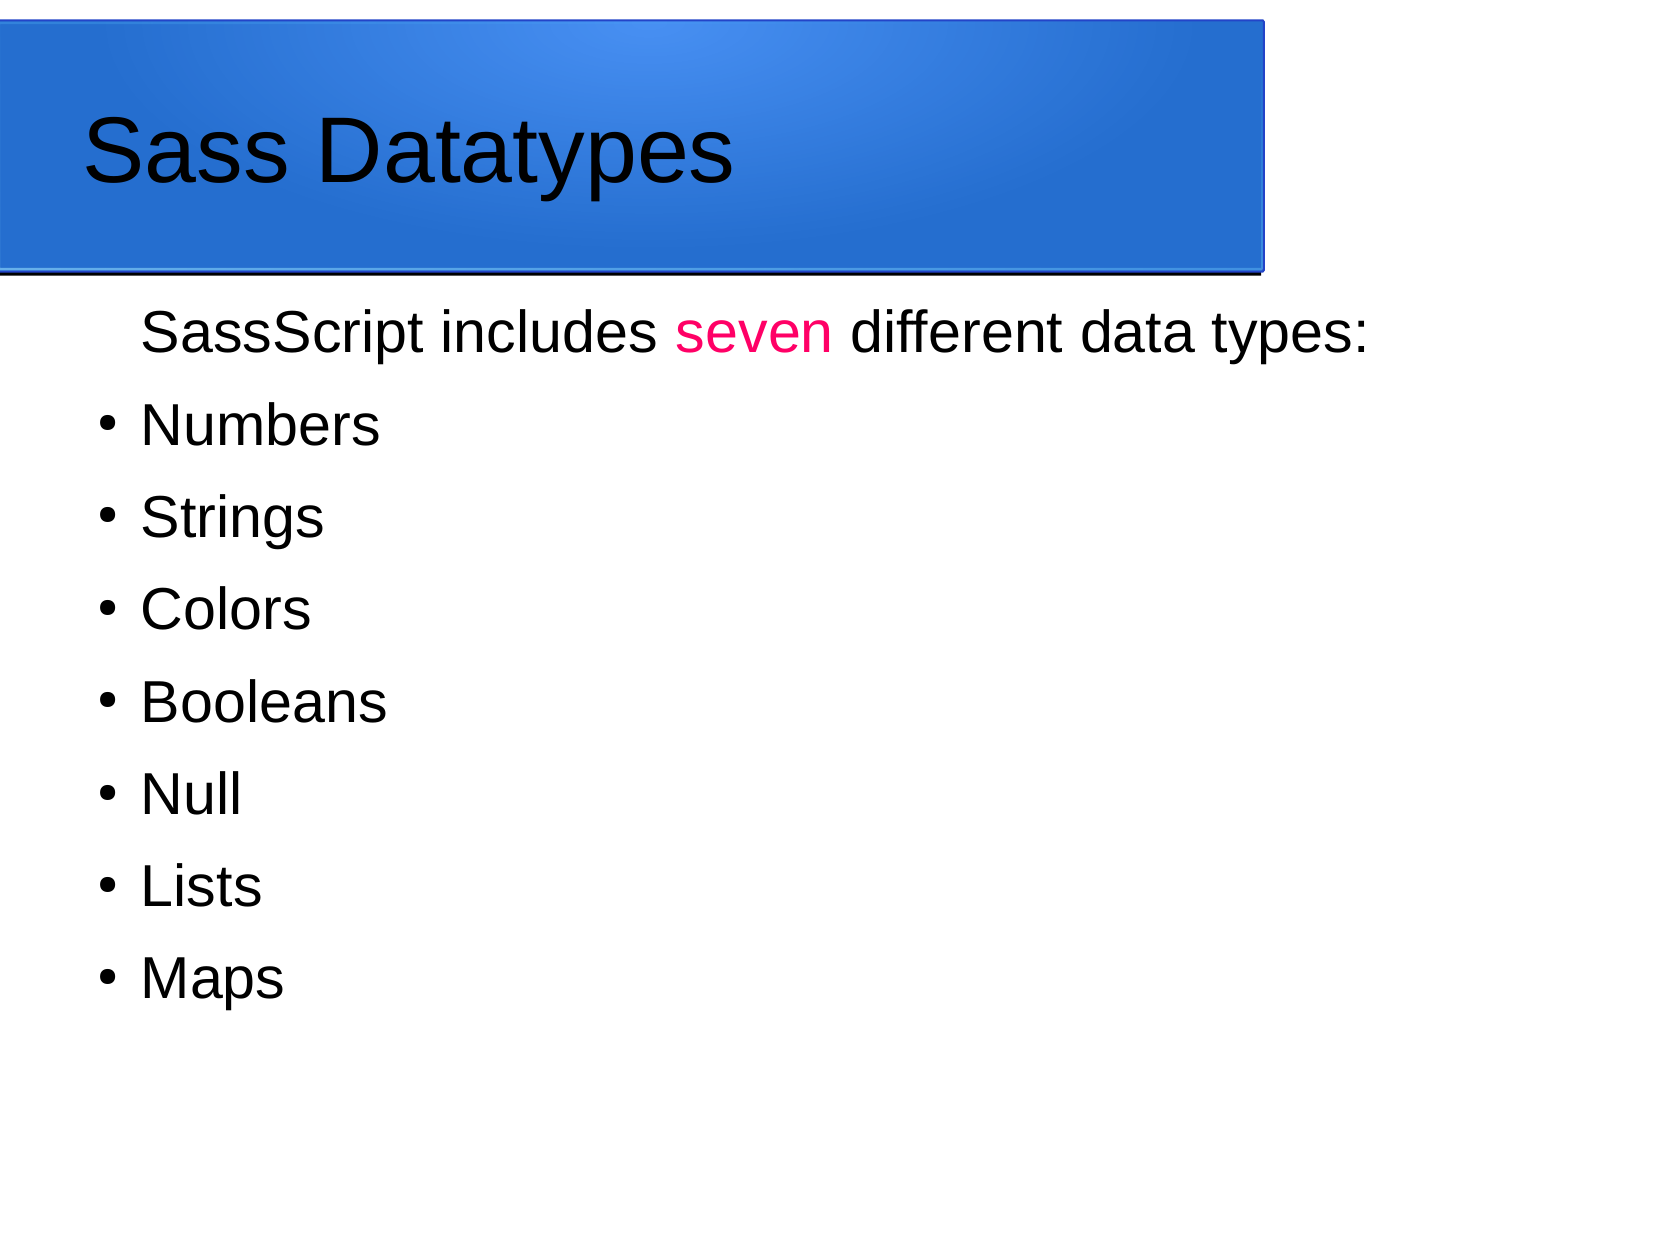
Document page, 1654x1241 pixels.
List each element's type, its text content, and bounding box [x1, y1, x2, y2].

list SassScript includes seven different data types: Numbers Strings Colors Booleans Null Lists Maps [82, 299, 1571, 1019]
title Sass Datatypes [82, 47, 1235, 252]
